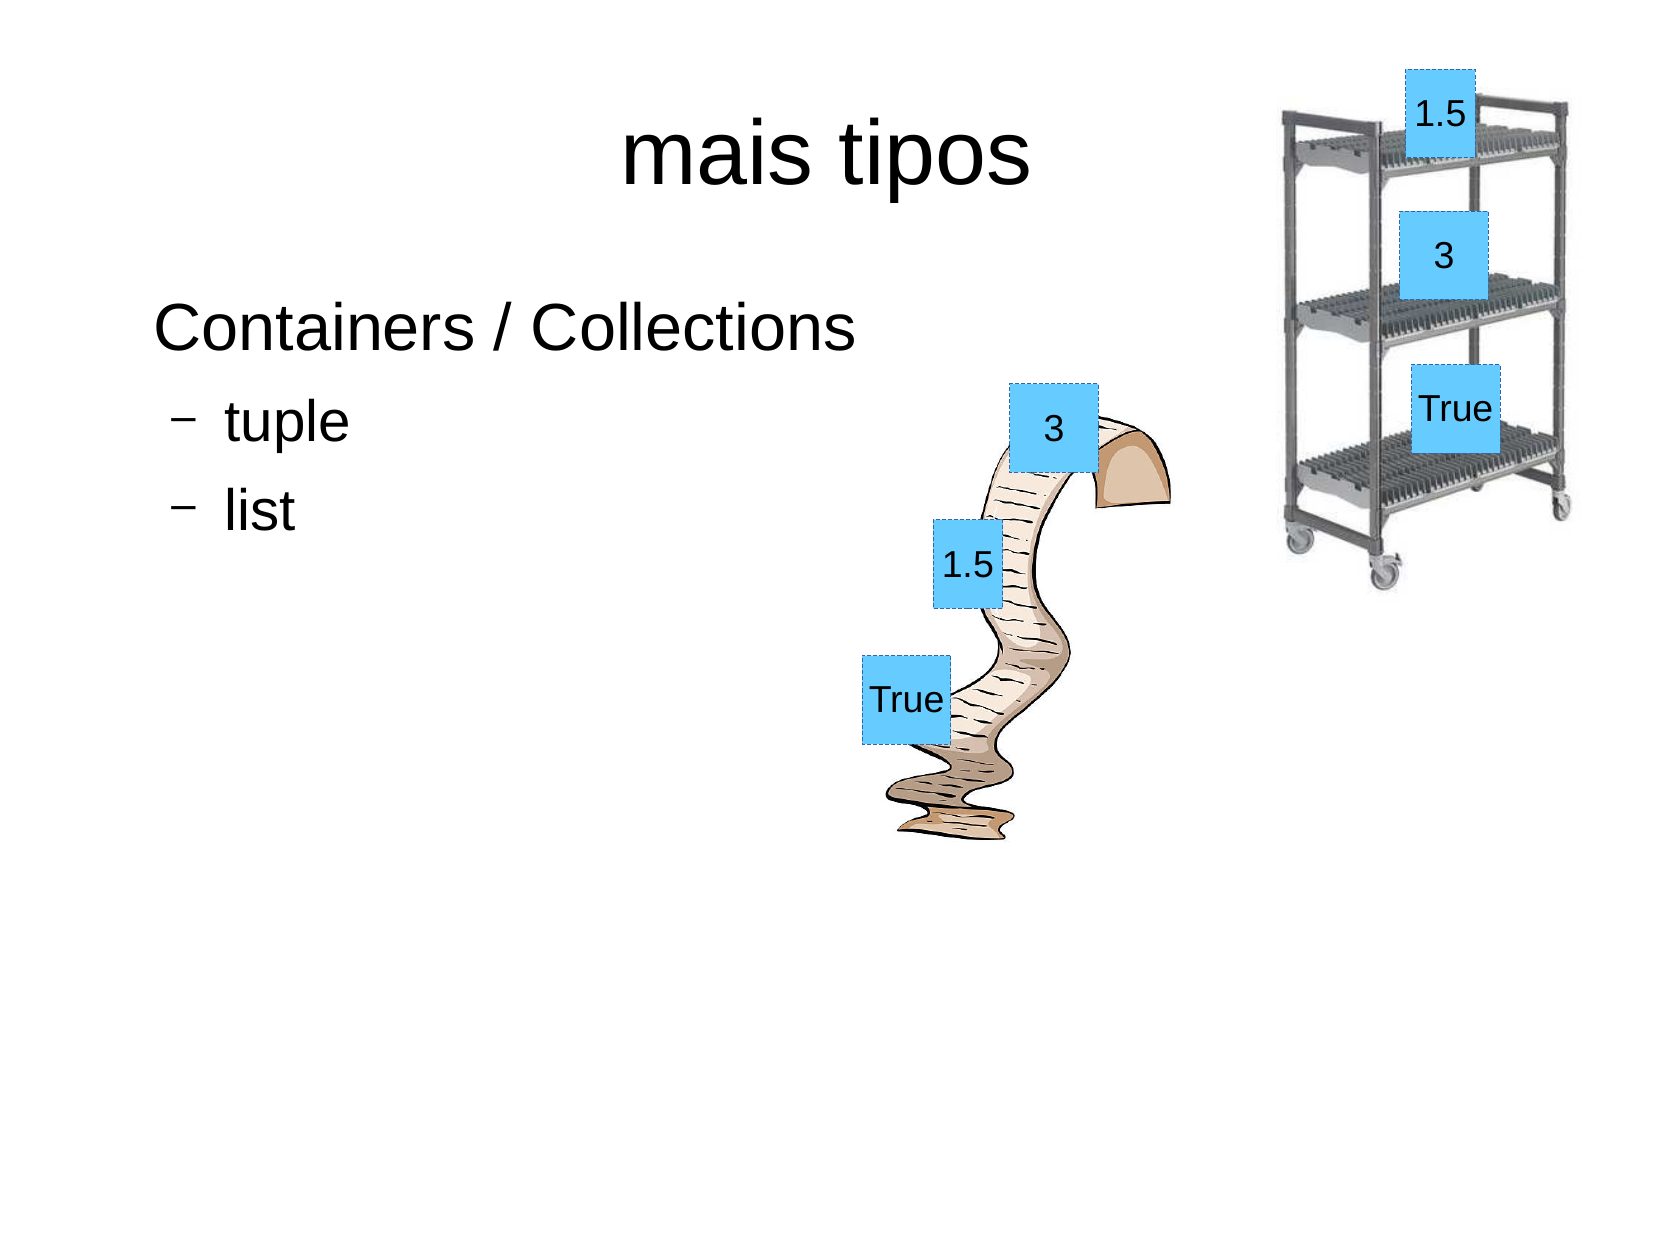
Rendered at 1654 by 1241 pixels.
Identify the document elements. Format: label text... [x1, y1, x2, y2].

picture [874, 401, 1182, 851]
text_box 3 [1009, 383, 1099, 473]
text_box 3 [1399, 211, 1489, 300]
list Containers / Collections tuple list [82, 290, 1571, 1010]
picture [1246, 57, 1607, 626]
text_box 1.5 [1405, 69, 1476, 158]
text_box 1.5 [933, 519, 1003, 609]
text_box True [1411, 364, 1501, 454]
text_box True [862, 655, 951, 745]
title mais tipos [82, 49, 1571, 257]
